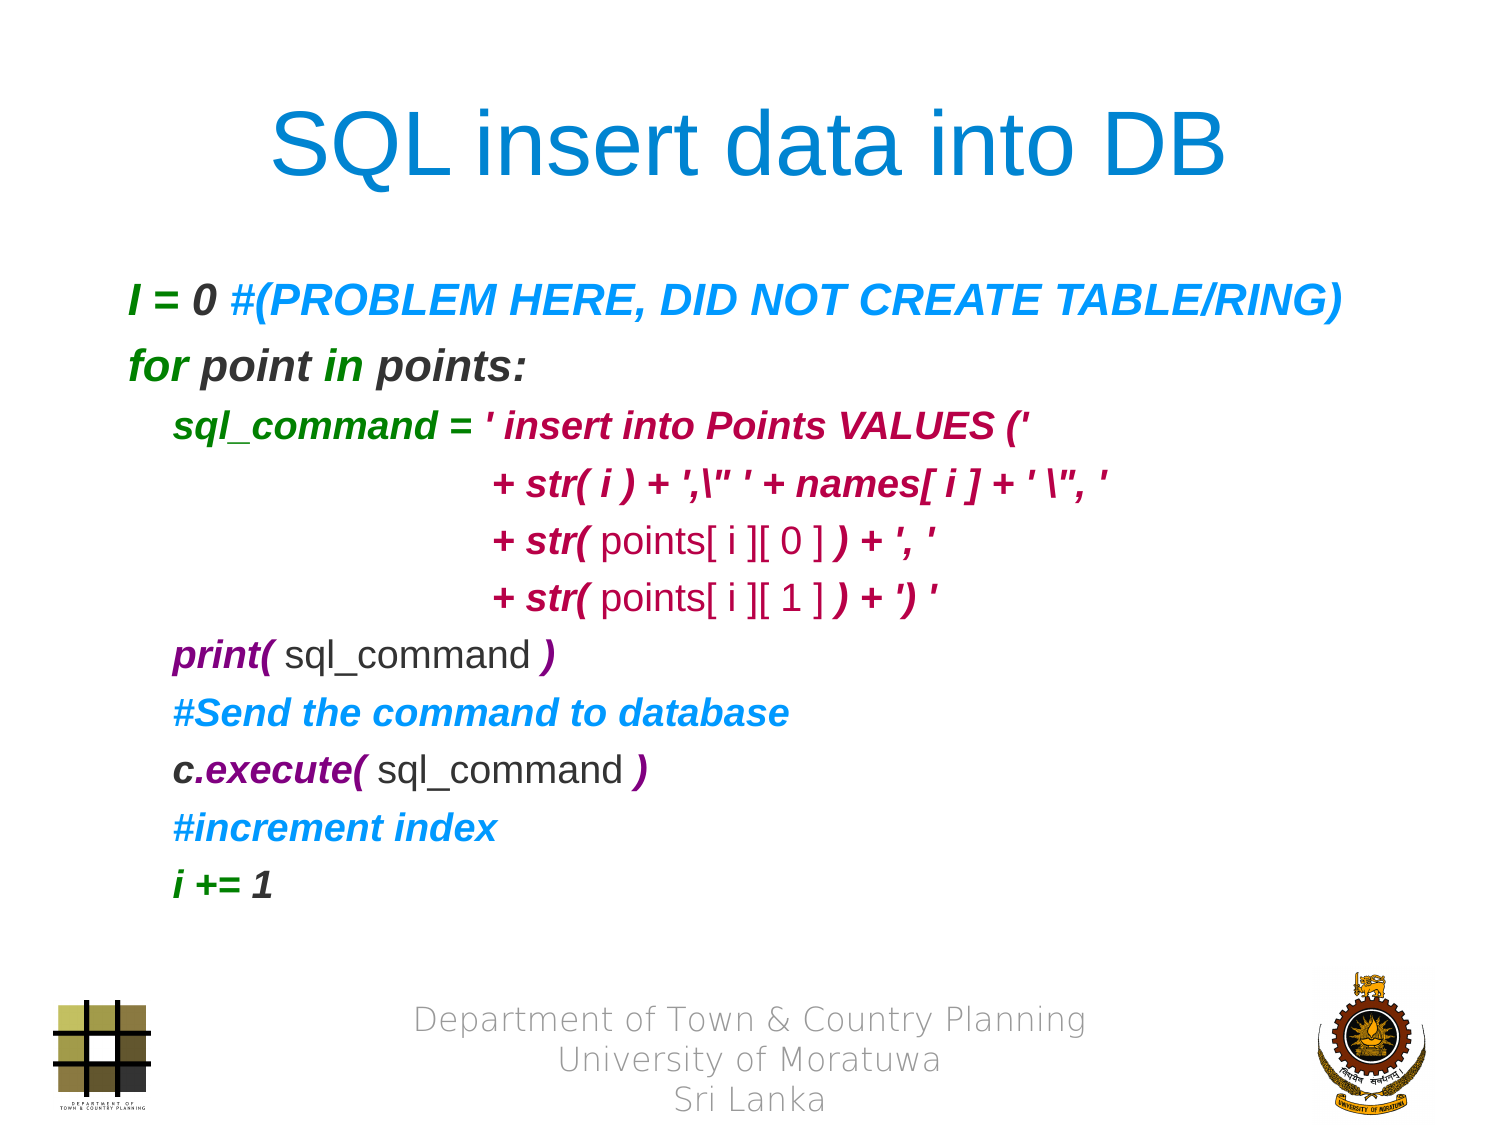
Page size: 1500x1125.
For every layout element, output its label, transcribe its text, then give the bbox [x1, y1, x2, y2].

picture [53, 1000, 151, 1110]
picture [1312, 966, 1435, 1125]
title SQL insert data into DB [75, 45, 1426, 233]
list I = 0 #(PROBLEM HERE, DID NOT CREATE TABLE/RING) for point in points: sql_command = ' insert into Points VALUES (' + str( i ) + ',\" ' + names[ i ] + ' \", ' + str( points[ i ][ 0 ] ) + ', ' + str( points[ i ][ 1 ] ) + ') ' print( sql_command ) #Send the command to database c.execute( sql_command ) #increment index i += 1 [75, 262, 1426, 916]
